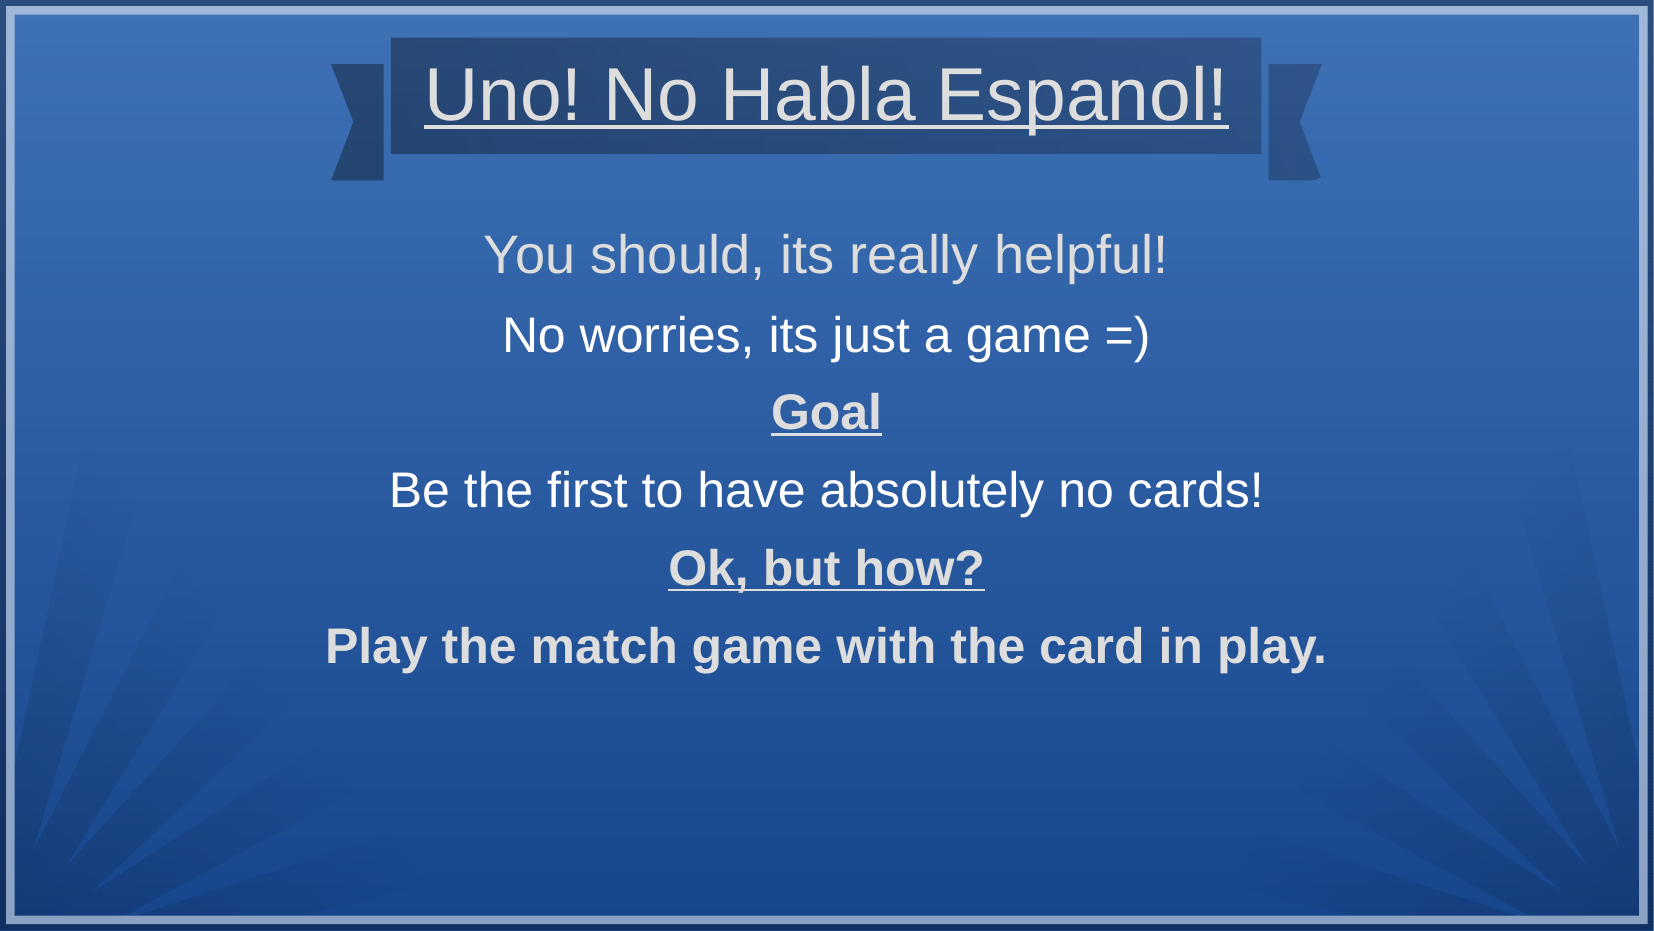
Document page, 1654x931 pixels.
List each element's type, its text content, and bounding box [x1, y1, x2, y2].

title Uno! No Habla Espanol! [389, 35, 1264, 154]
list You should, its really helpful! No worries, its just a game =) Goal Be the first to have absolutely no cards! Ok, but how? Play the match game with the card in play. [82, 224, 1571, 848]
